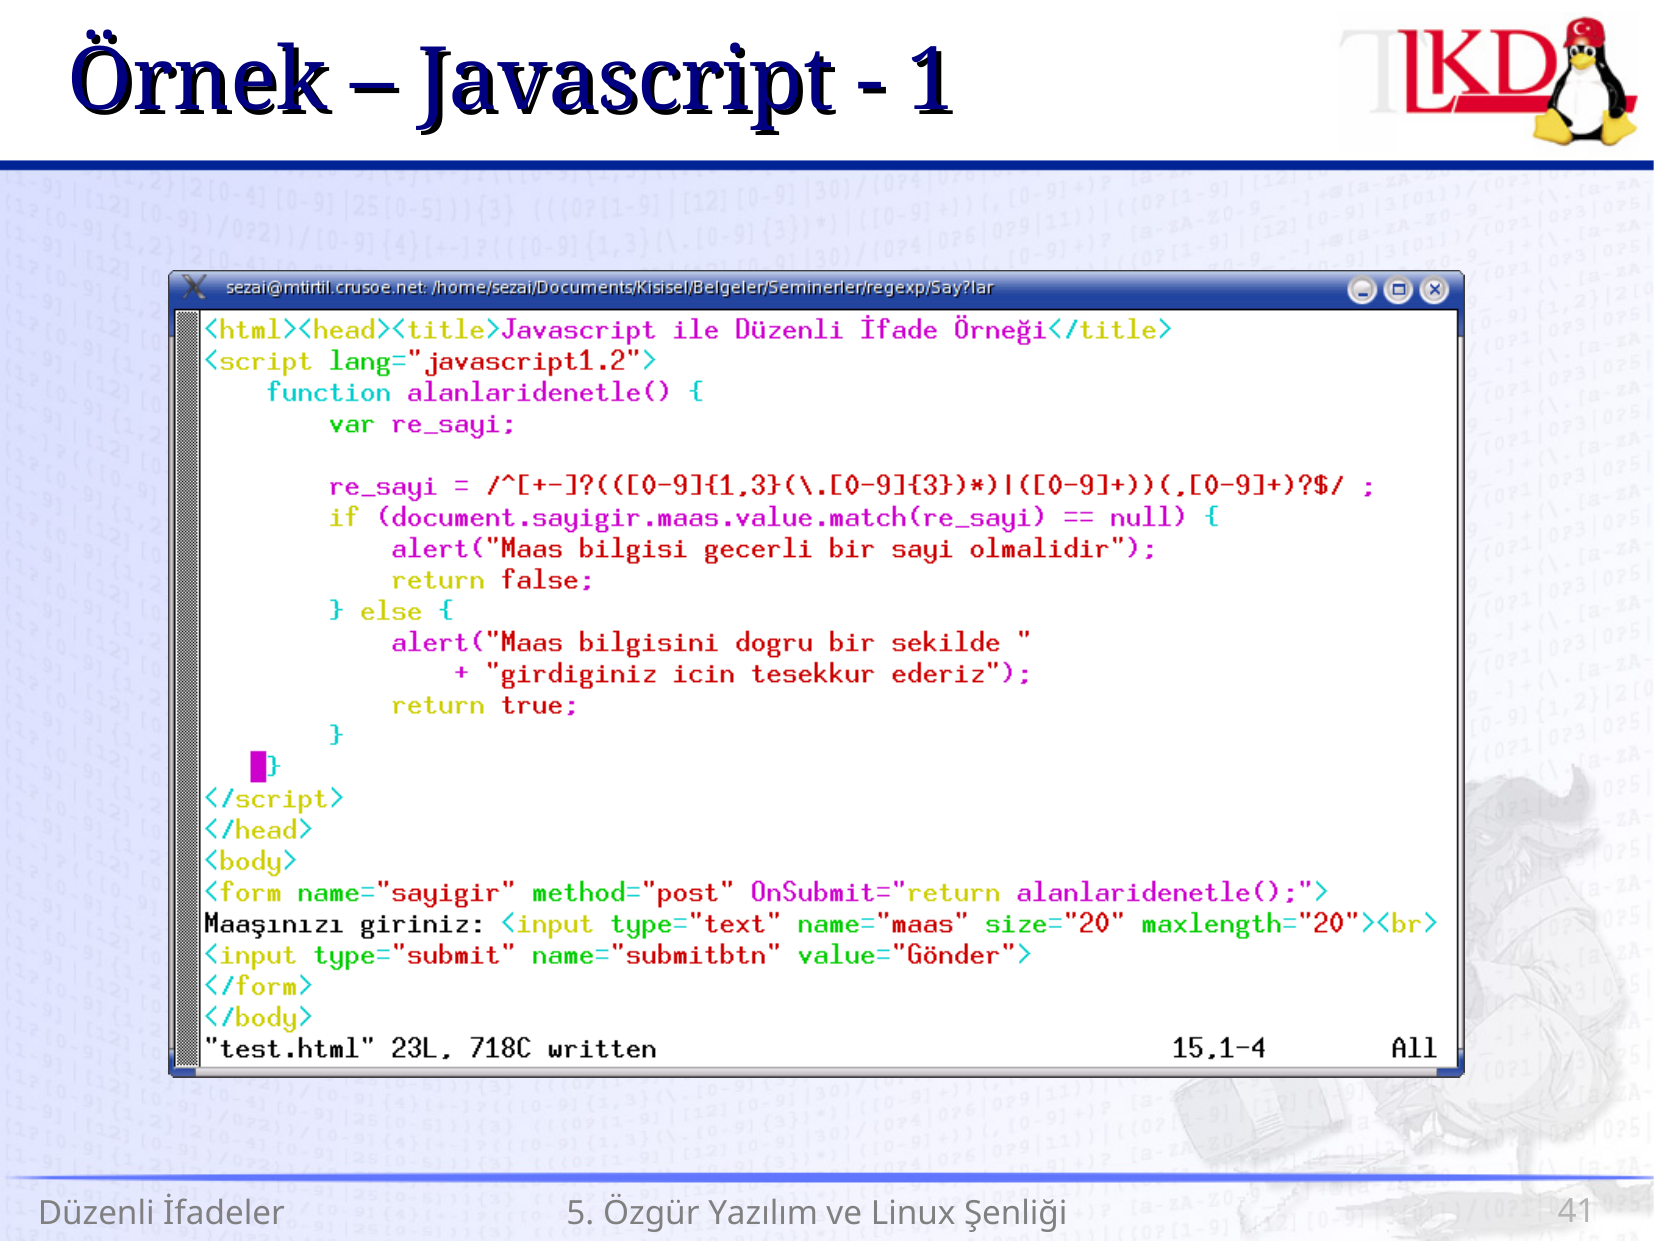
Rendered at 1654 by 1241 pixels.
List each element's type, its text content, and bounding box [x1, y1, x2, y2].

title Örnek – Javascript - 1 [67, 13, 1399, 138]
picture [0, 0, 1654, 1241]
